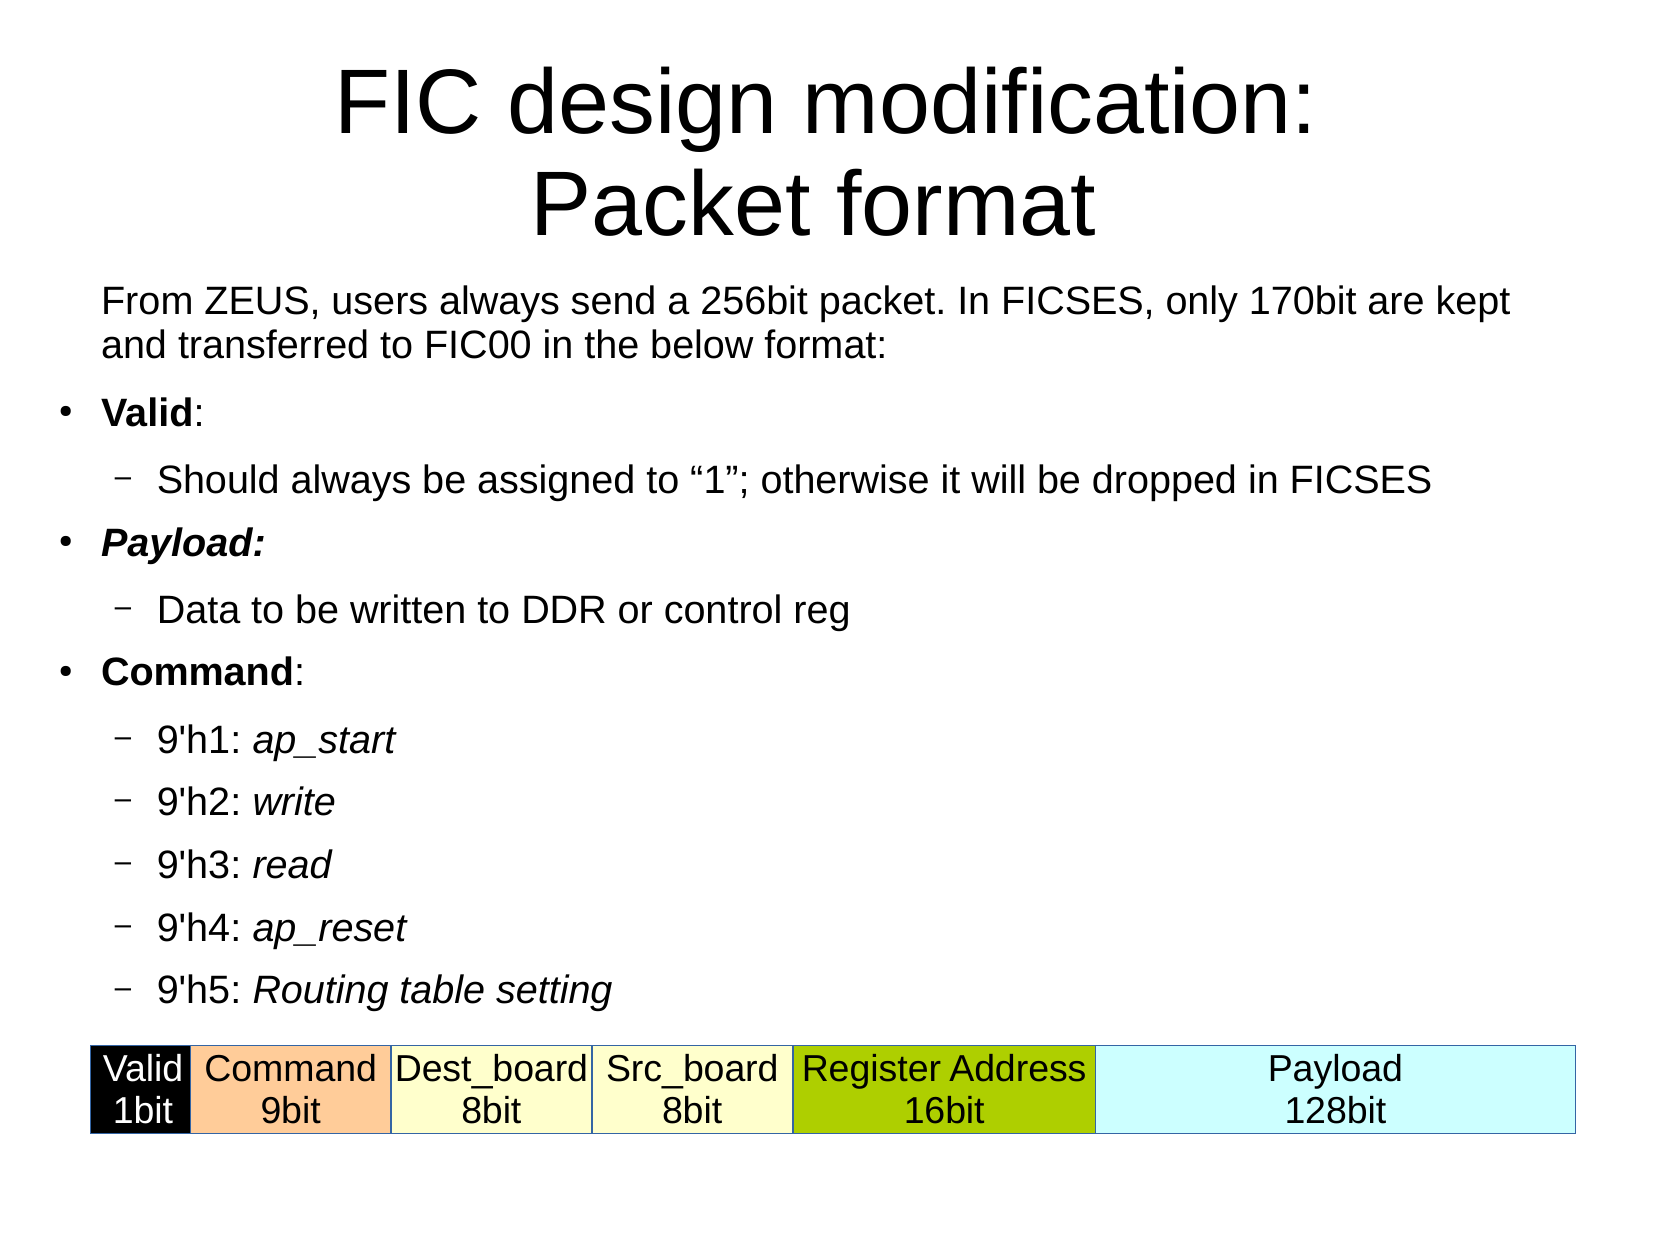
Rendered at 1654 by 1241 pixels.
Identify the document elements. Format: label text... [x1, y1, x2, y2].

text_box Payload 128bit [1095, 1045, 1576, 1134]
text_box Valid 1bit [90, 1045, 190, 1134]
list From ZEUS, users always send a 256bit packet. In FICSES, only 170bit are kept and transferred to FIC00 in the below format: Valid: Should always be assigned to “1”; otherwise it will be dropped in FICSES Payload: Data to be written to DDR or control reg Command: 9'h1: ap_start 9'h2: write 9'h3: read 9'h4: ap_reset 9'h5: Routing table setting [45, 279, 1571, 1021]
text_box Src_board 8bit [592, 1045, 793, 1134]
title FIC design modification: Packet format [82, 49, 1571, 257]
text_box Dest_board 8bit [391, 1045, 592, 1134]
text_box Command 9bit [190, 1045, 391, 1134]
text_box Register Address 16bit [793, 1045, 1095, 1134]
